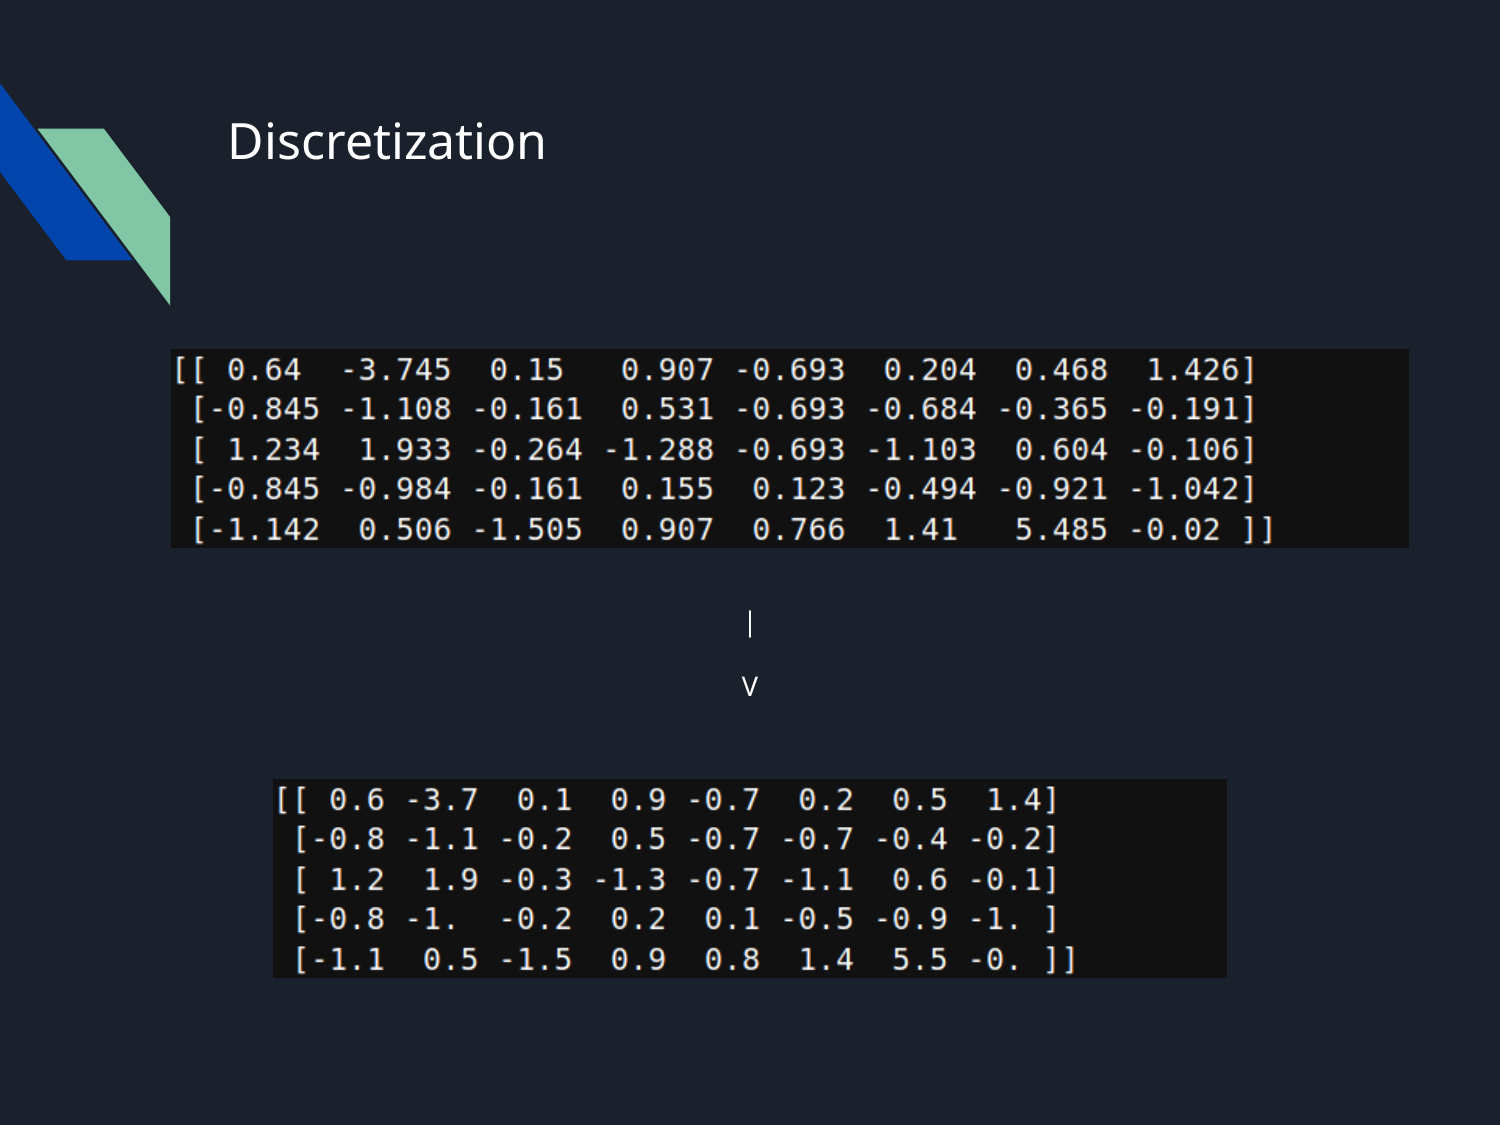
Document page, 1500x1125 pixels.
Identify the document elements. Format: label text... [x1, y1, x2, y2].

title Discretization [212, 86, 1368, 236]
list | V [712, 588, 788, 719]
picture [171, 349, 1409, 548]
picture [273, 779, 1227, 978]
